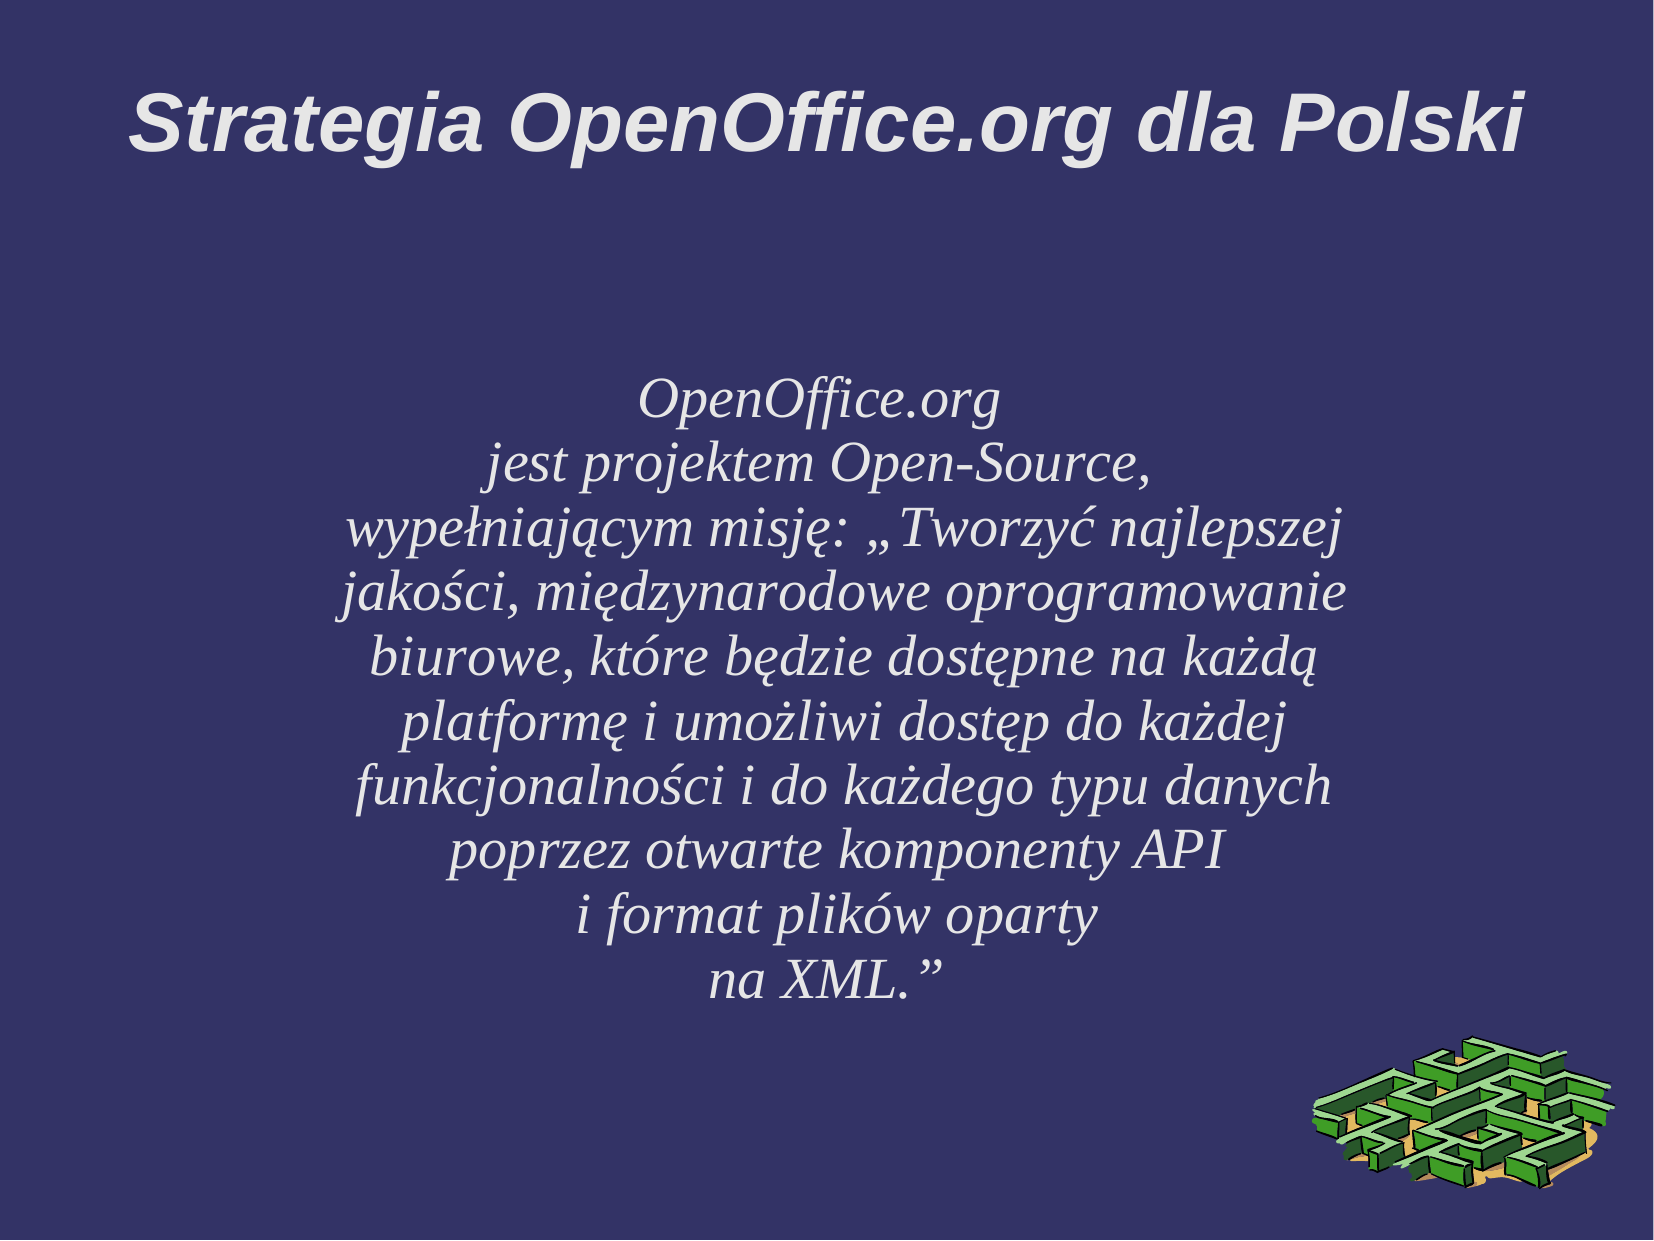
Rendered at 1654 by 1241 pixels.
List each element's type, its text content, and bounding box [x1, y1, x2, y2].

subtitle OpenOffice.org jest projektem Open-Source, wypełniającym misję: „Tworzyć najlepszej jakości, międzynarodowe oprogramowanie biurowe, które będzie dostępne na każdą platformę i umożliwi dostęp do każdej funkcjonalności i do każdego typu danych poprzez otwarte komponenty API i format plików oparty na XML.” [265, 324, 1388, 1107]
title Strategia OpenOffice.org dla Polski [121, 19, 1534, 227]
